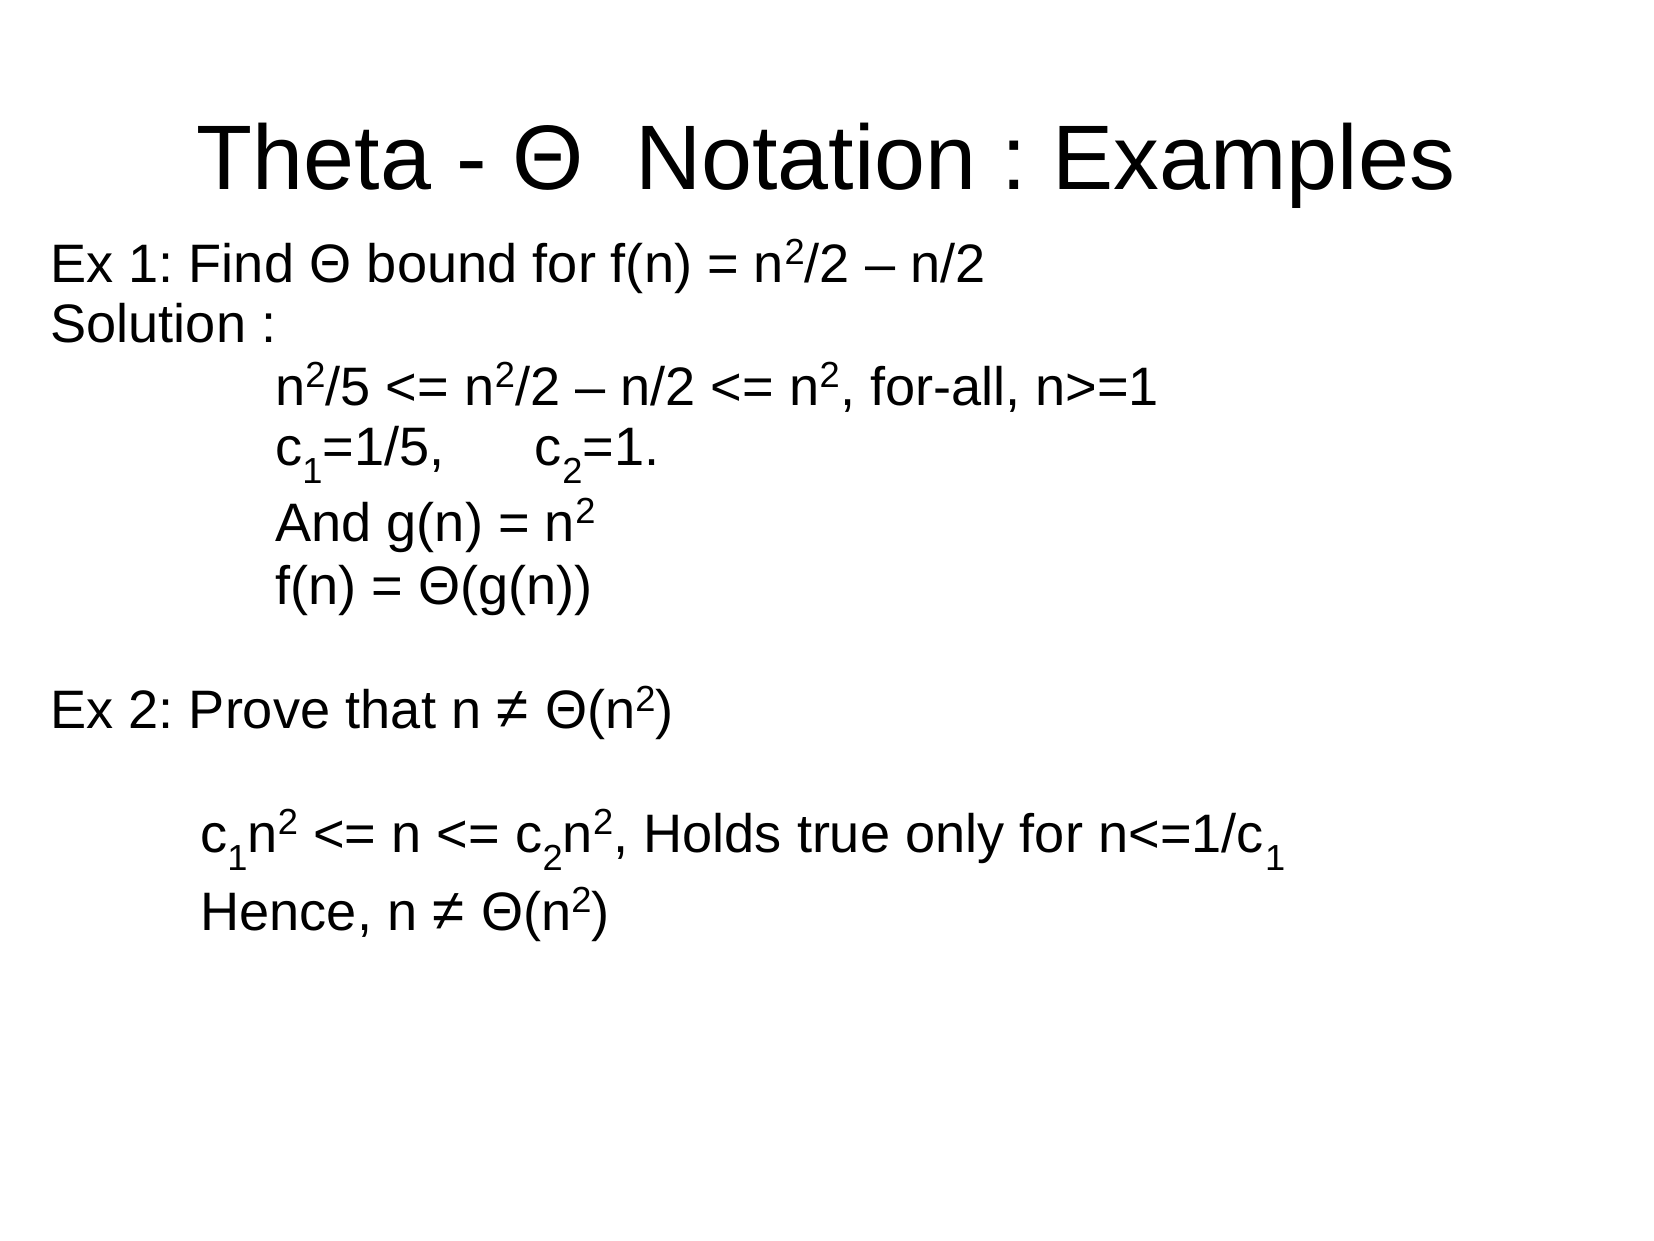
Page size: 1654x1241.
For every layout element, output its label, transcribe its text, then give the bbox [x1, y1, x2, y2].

text_box Ex 1: Find Θ bound for f(n) = n2/2 – n/2 Solution : n2/5 <= n2/2 – n/2 <= n2, for-all, n>=1 c1=1/5, c2=1. And g(n) = n2 f(n) = Θ(g(n)) Ex 2: Prove that n ≠ Θ(n2) c1n2 <= n <= c2n2, Holds true only for n<=1/c1 Hence, n ≠ Θ(n2) [35, 224, 1619, 955]
title Theta - Θ Notation : Examples [82, 49, 1571, 224]
